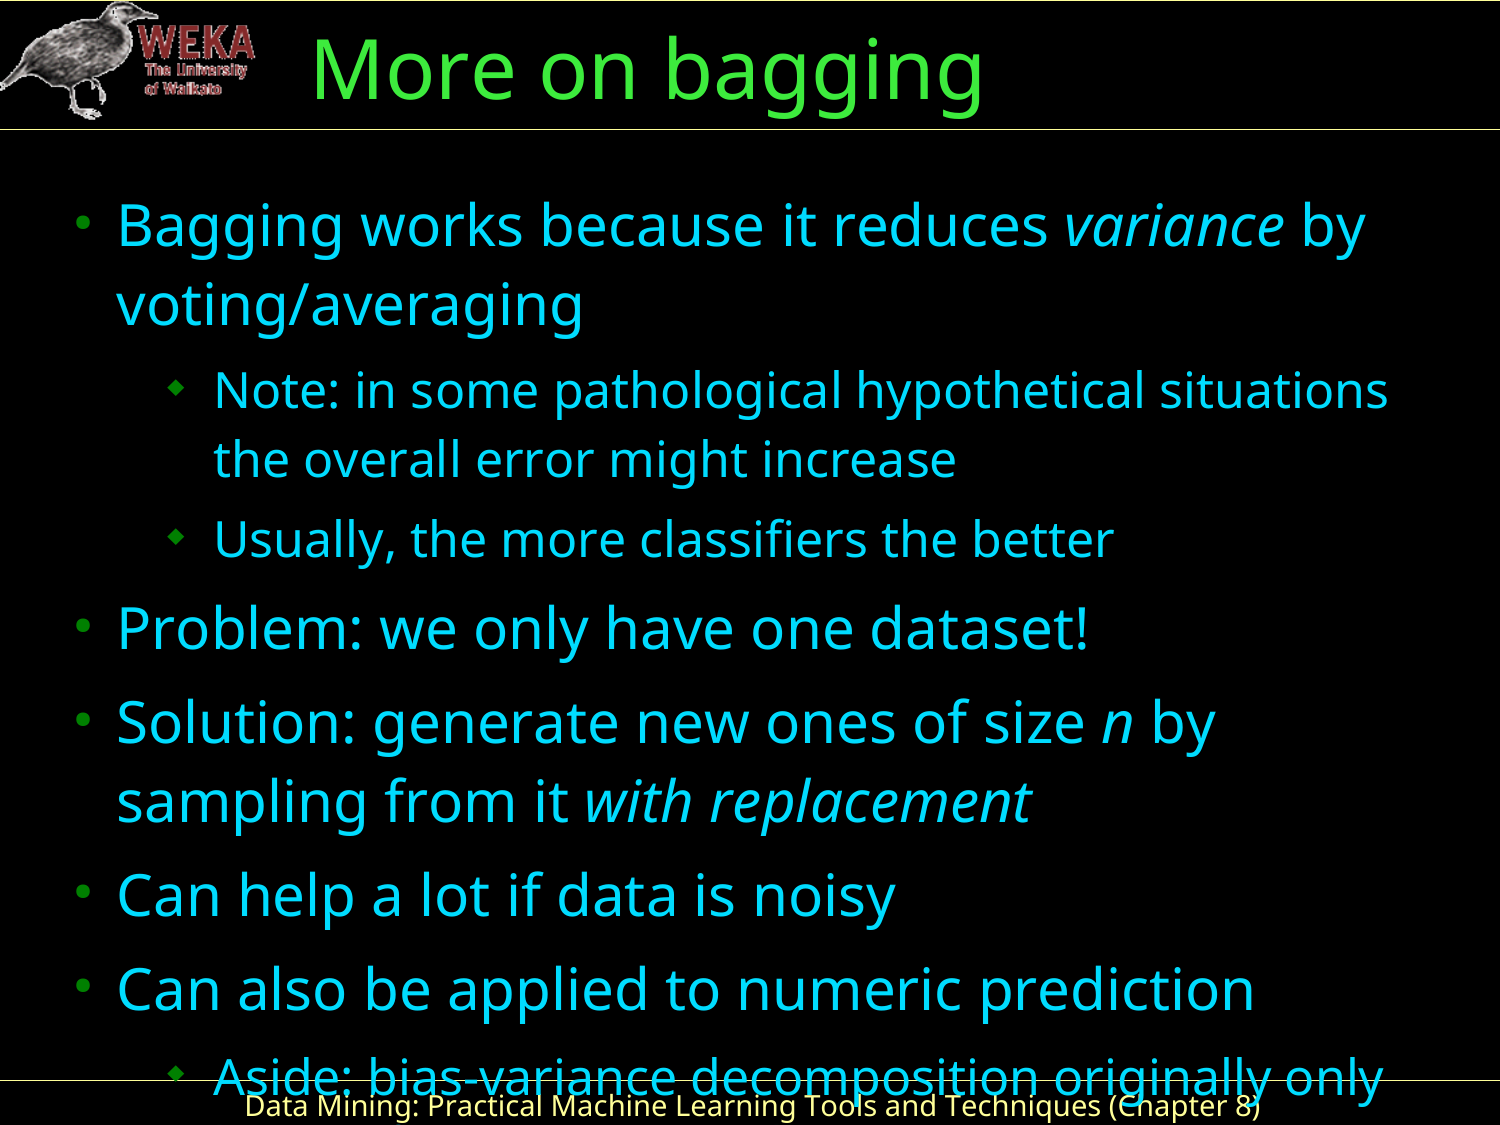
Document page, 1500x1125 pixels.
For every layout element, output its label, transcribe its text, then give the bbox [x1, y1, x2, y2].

title More on bagging [295, 0, 1500, 148]
picture [0, 1, 266, 129]
text_box Bagging works because it reduces variance by voting/averaging Note: in some pathological hypothetical situations the overall error might increase Usually, the more classifiers the better Problem: we only have one dataset! Solution: generate new ones of size n by sampling from it with replacement Can help a lot if data is noisy Can also be applied to numeric prediction Aside: bias-variance decomposition originally only known for numeric prediction [59, 177, 1477, 1030]
